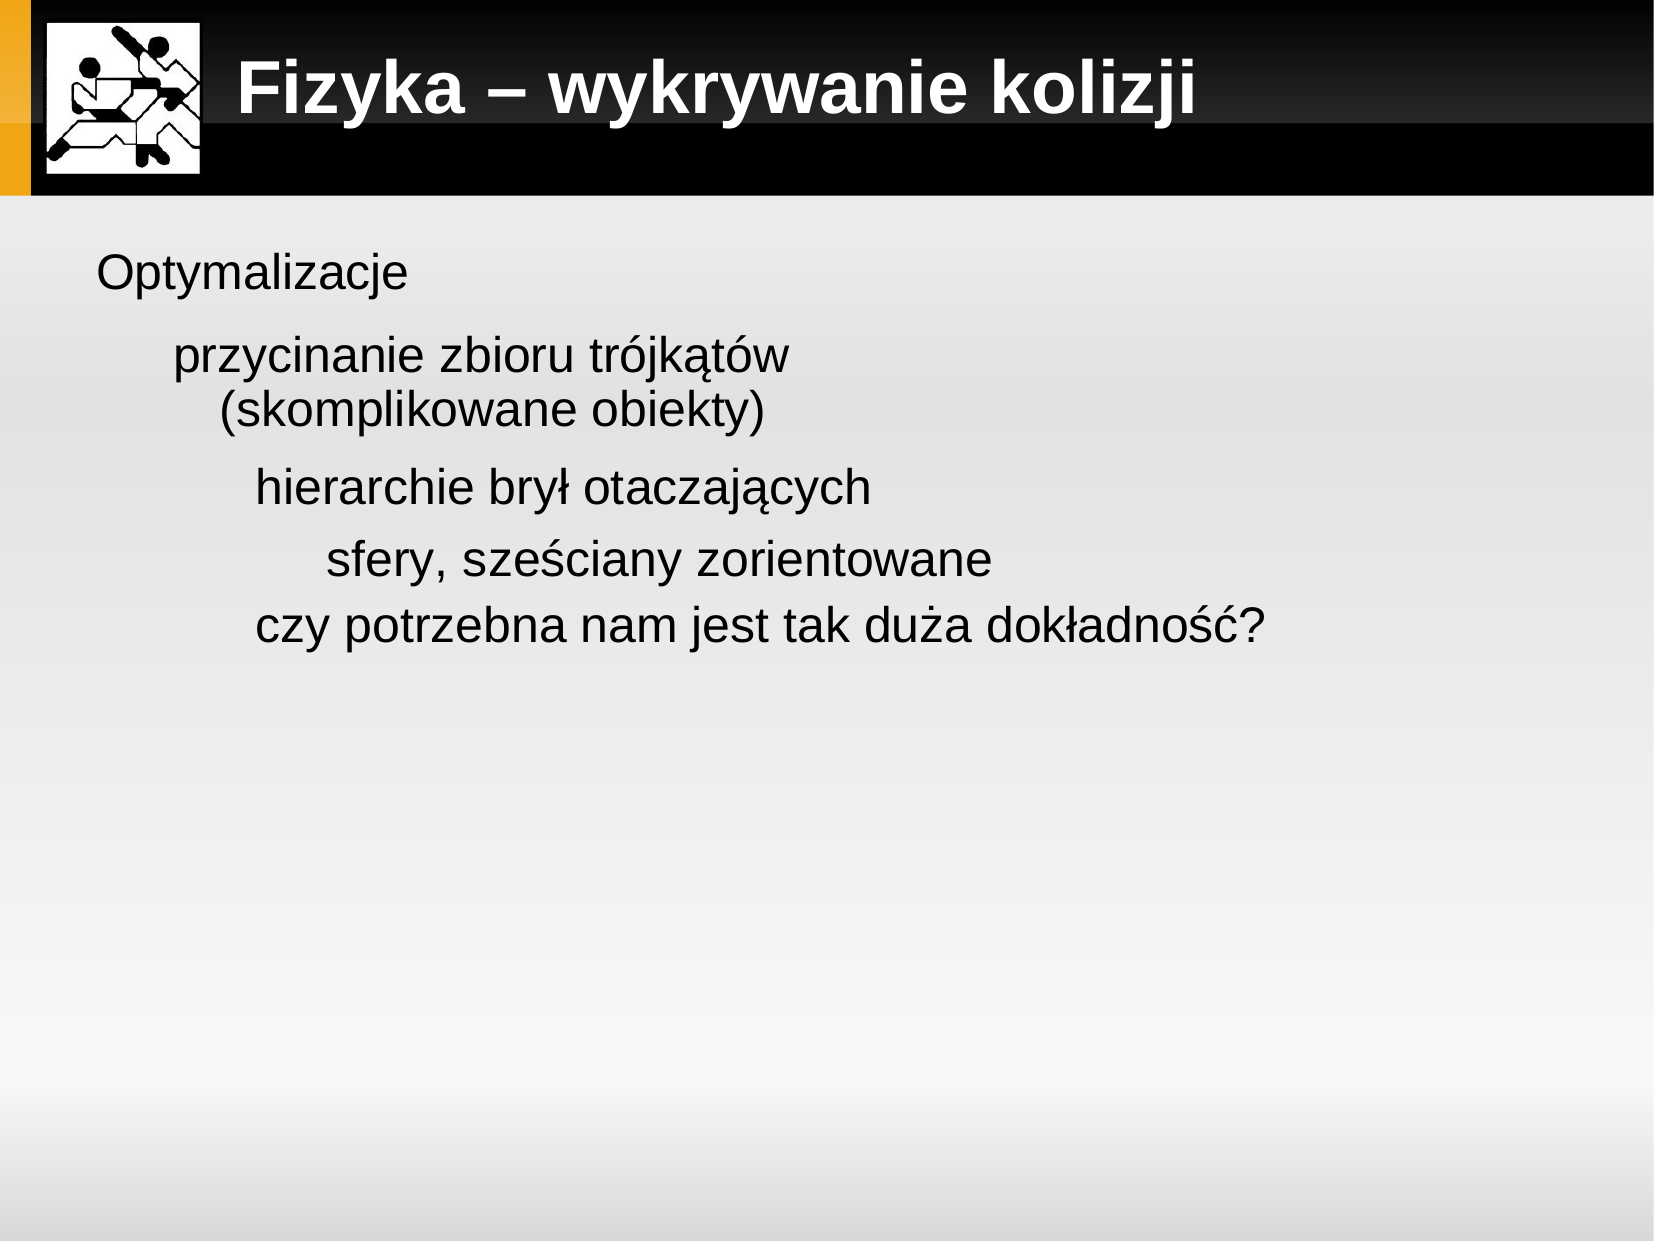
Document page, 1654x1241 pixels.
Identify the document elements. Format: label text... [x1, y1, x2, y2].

text_box Fizyka – wykrywanie kolizji [236, 48, 1595, 130]
picture [0, 0, 1654, 1241]
text_box Optymalizacje przycinanie zbioru trójkątów (skomplikowane obiekty) hierarchie brył otaczających sfery, sześciany zorientowane czy potrzebna nam jest tak duża dokładność? [78, 245, 1567, 654]
